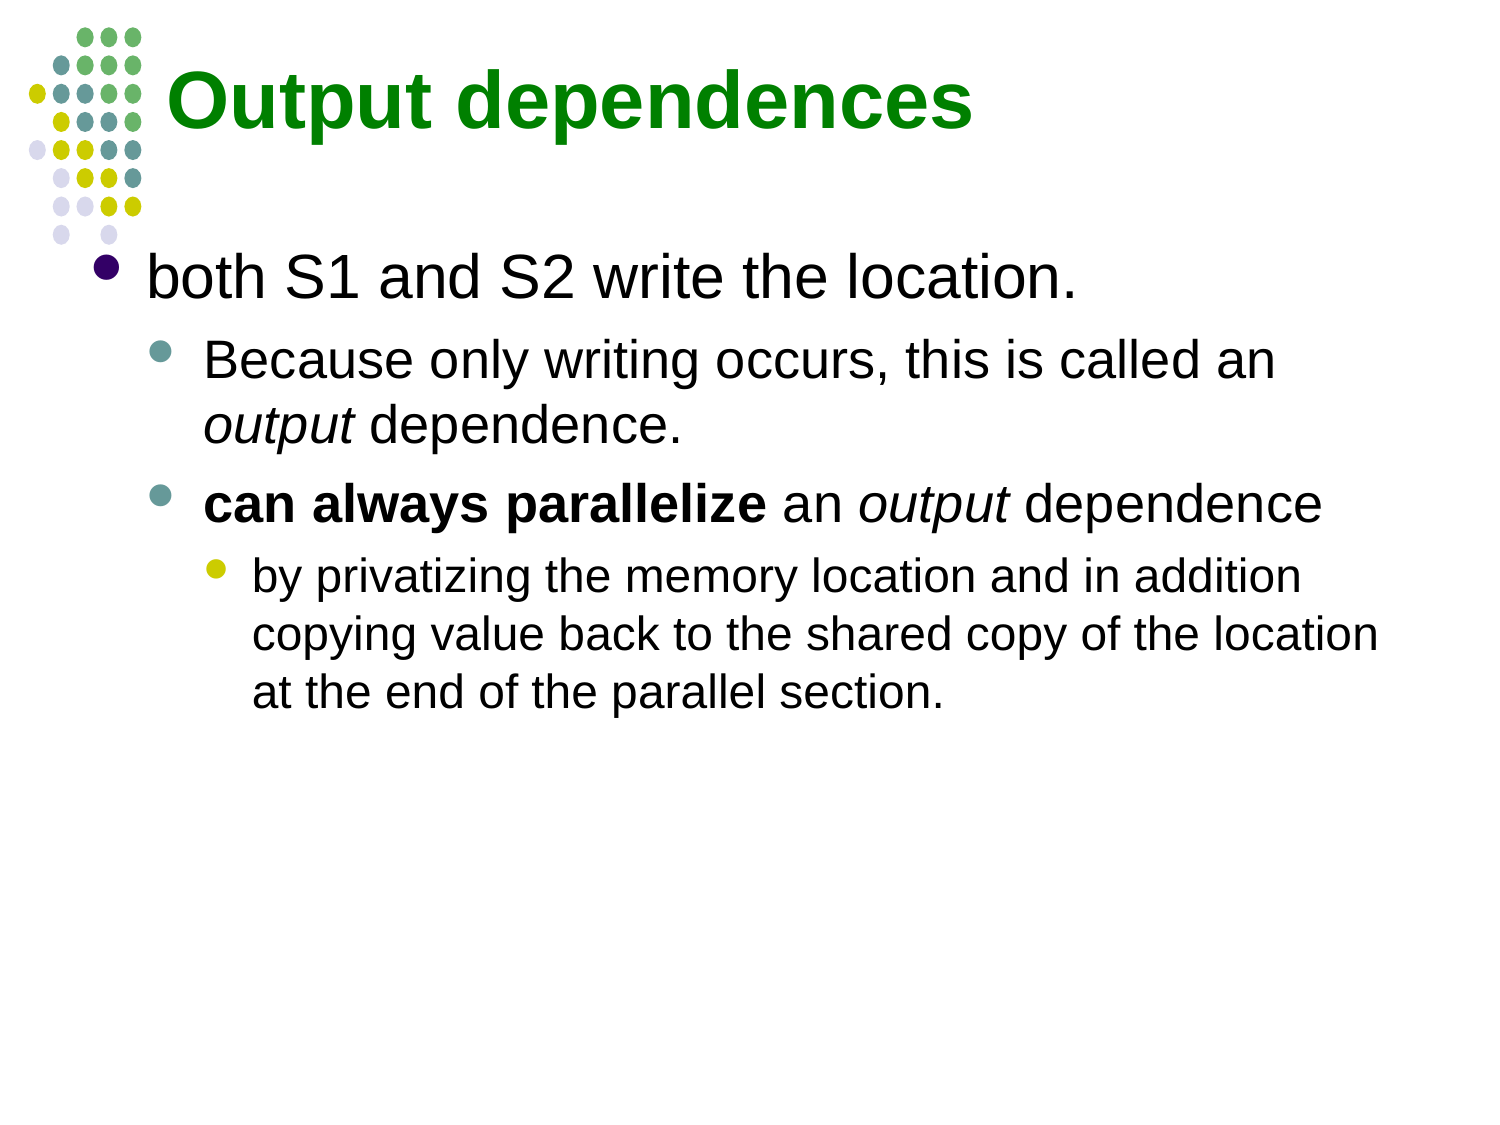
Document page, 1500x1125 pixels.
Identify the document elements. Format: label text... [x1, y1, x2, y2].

title Output dependences [151, 40, 1390, 176]
list both S1 and S2 write the location. Because only writing occurs, this is called an output dependence. can always parallelize an output dependence by privatizing the memory location and in addition copying value back to the shared copy of the location at the end of the parallel section. [75, 228, 1426, 1006]
